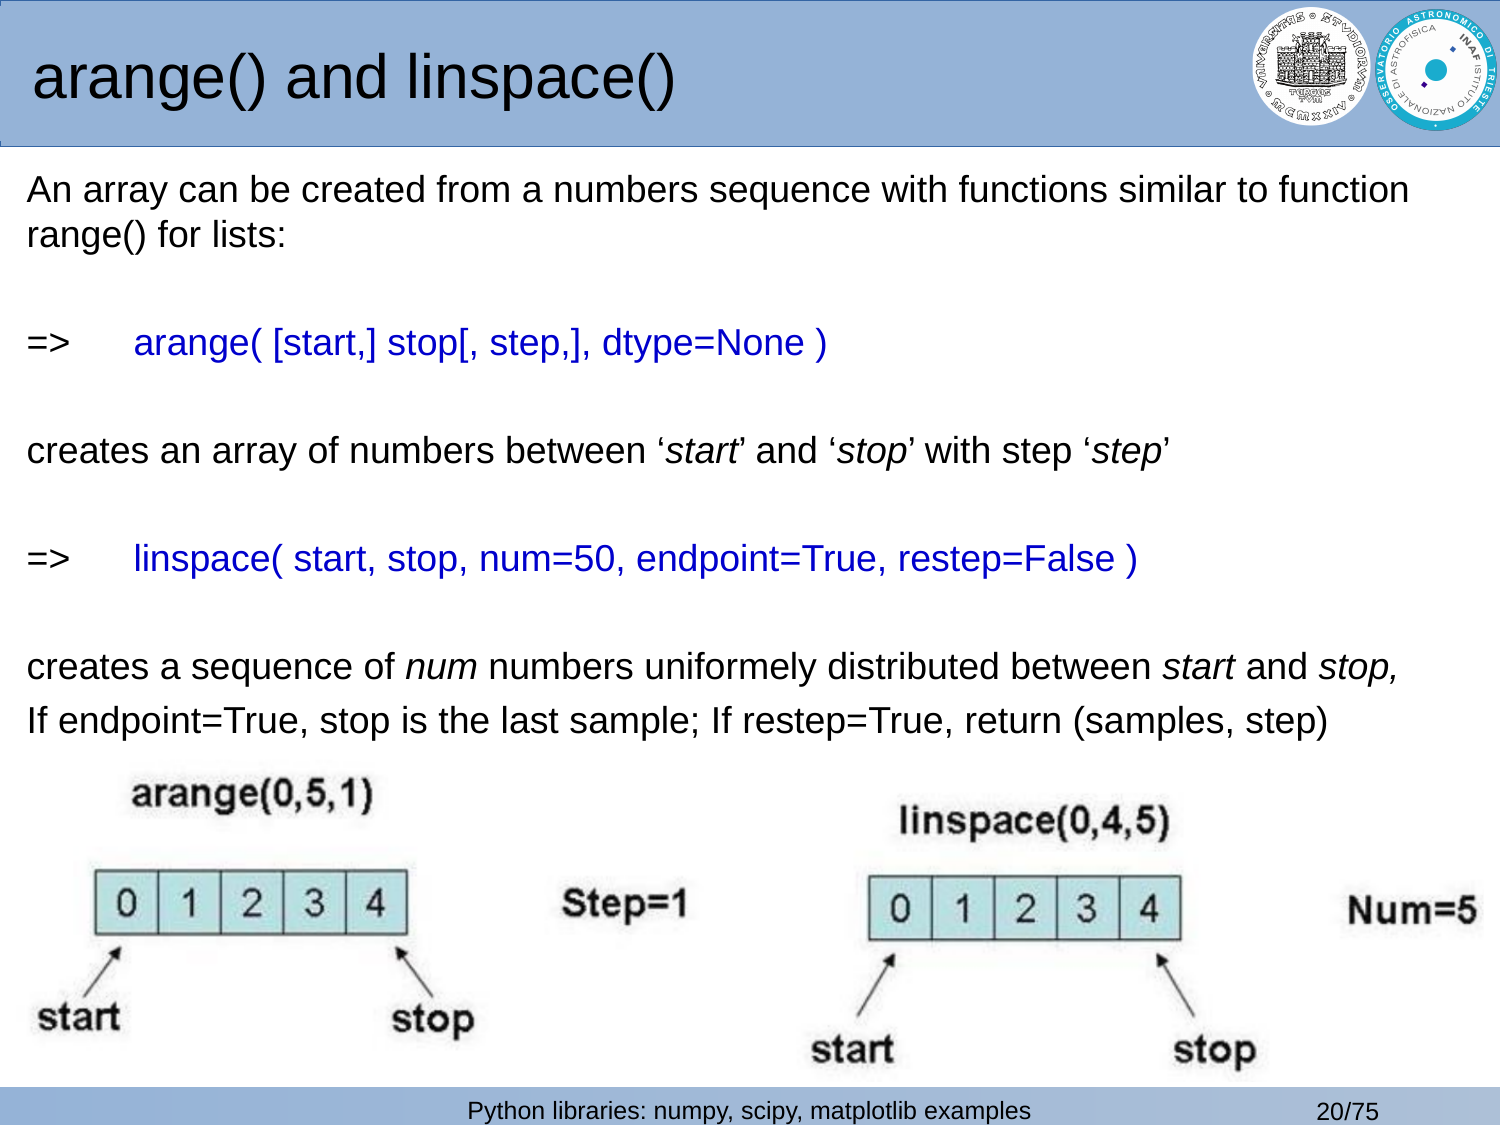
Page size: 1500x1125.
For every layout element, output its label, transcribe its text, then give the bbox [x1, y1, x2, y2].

picture [1253, 0, 1500, 156]
text_box arange() and linspace() [0, 5, 1253, 141]
picture [1, 752, 1484, 1082]
list An array can be created from a numbers sequence with functions similar to function range() for lists: => arange( [start,] stop[, step,], dtype=None ) creates an array of numbers between ‘start’ and ‘stop’ with step ‘step’ => linspace( start, stop, num=50, endpoint=True, restep=False ) creates a sequence of num numbers uniformely distributed between start and stop, If endpoint=True, stop is the last sample; If restep=True, return (samples, step) [11, 157, 1500, 1037]
